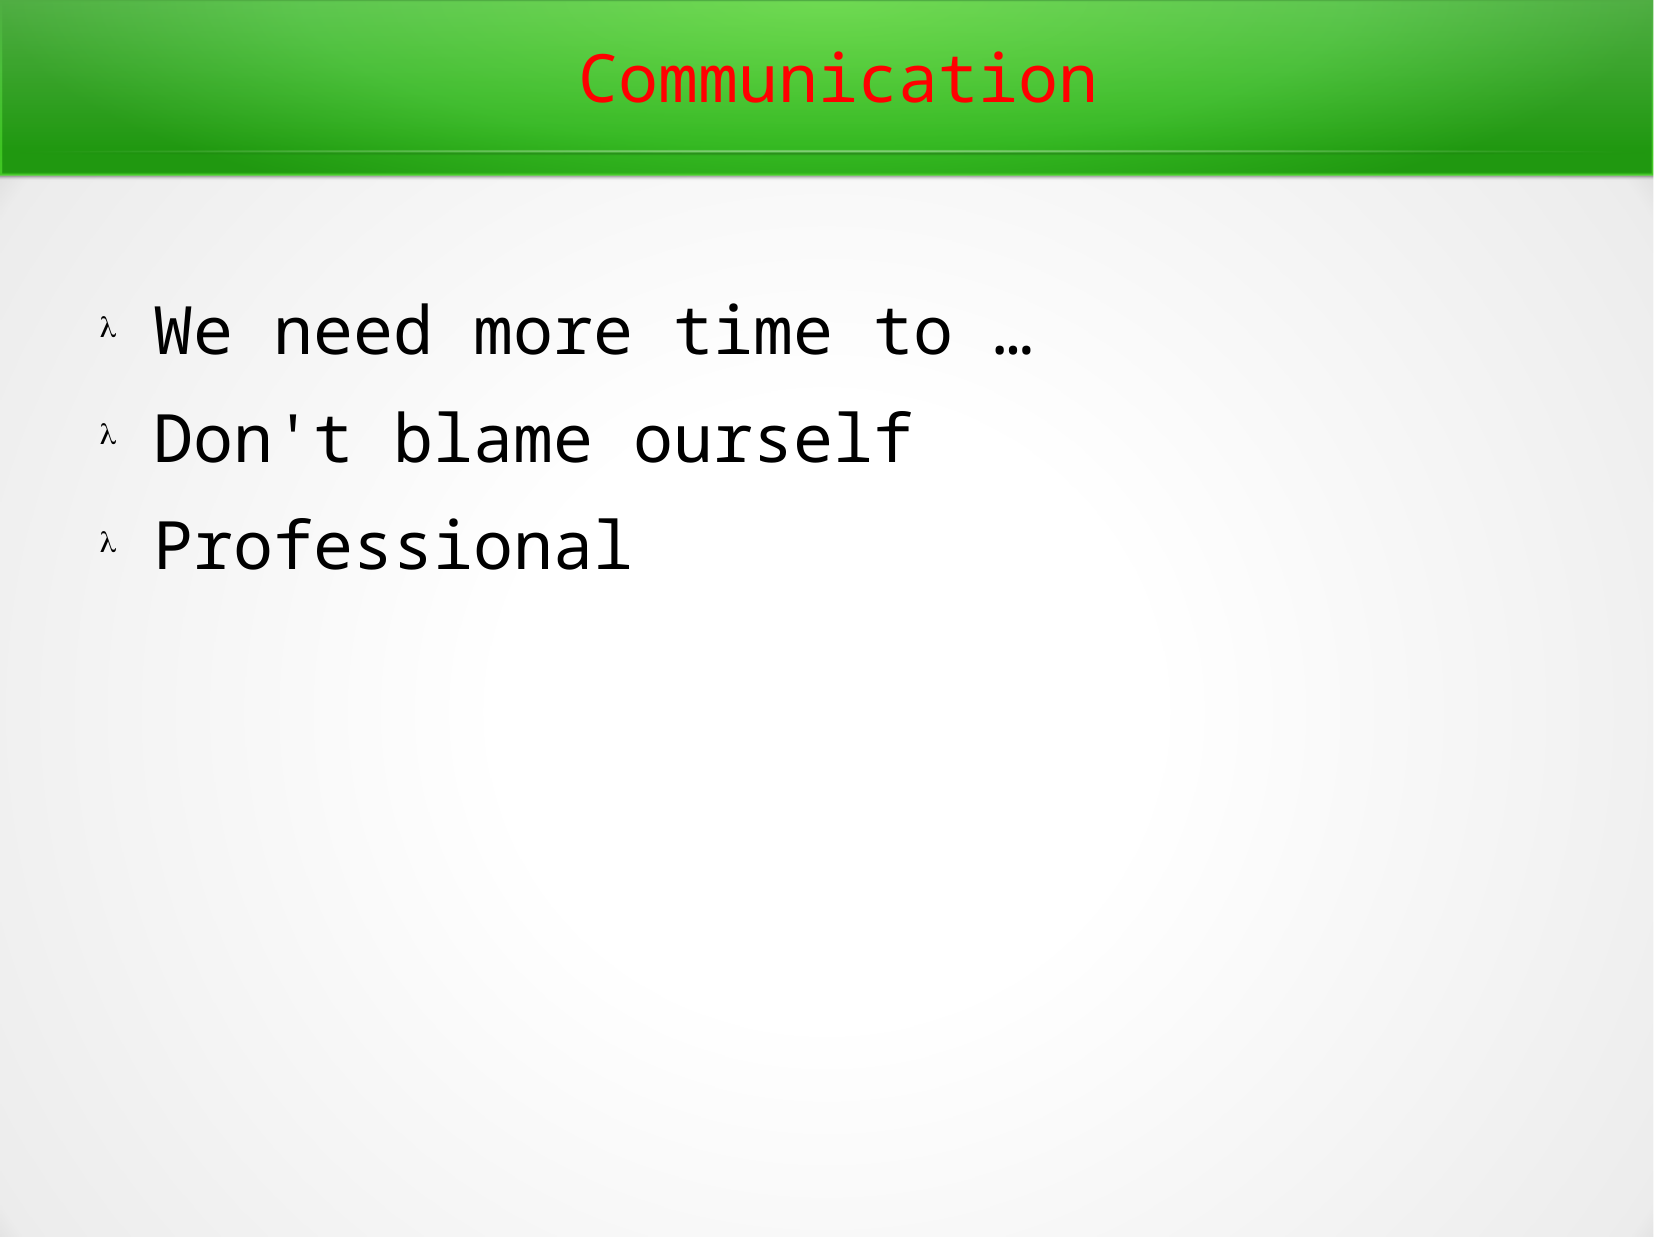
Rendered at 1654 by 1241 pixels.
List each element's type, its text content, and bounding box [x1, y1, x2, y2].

picture [0, 0, 1654, 1237]
list We need more time to … Don't blame ourself Professional [82, 290, 1571, 1109]
title Communication [94, 10, 1583, 147]
